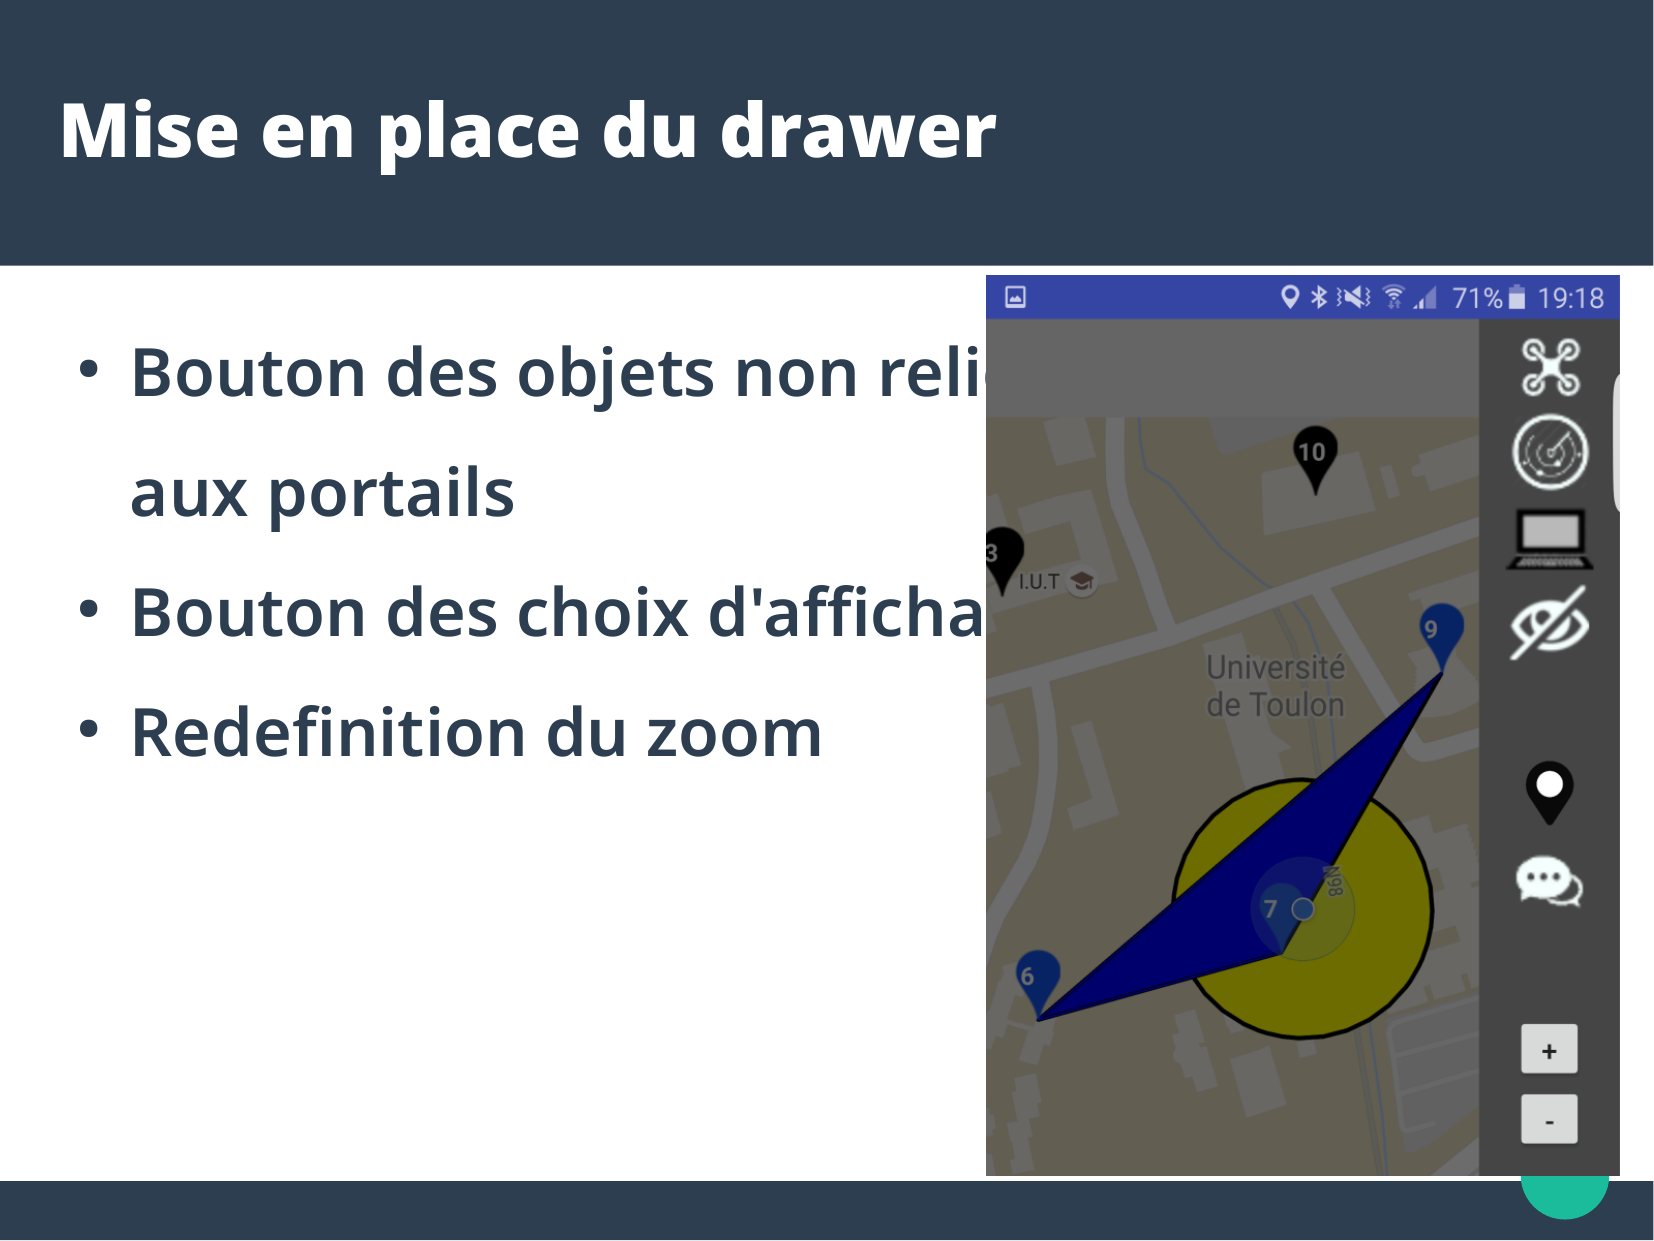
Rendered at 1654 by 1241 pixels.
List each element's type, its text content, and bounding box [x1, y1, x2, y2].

list Bouton des objets non reliés aux portails Bouton des choix d'affichage Redefinition du zoom [59, 324, 986, 1152]
title Mise en place du drawer [59, 49, 1595, 207]
picture [986, 275, 1621, 1176]
